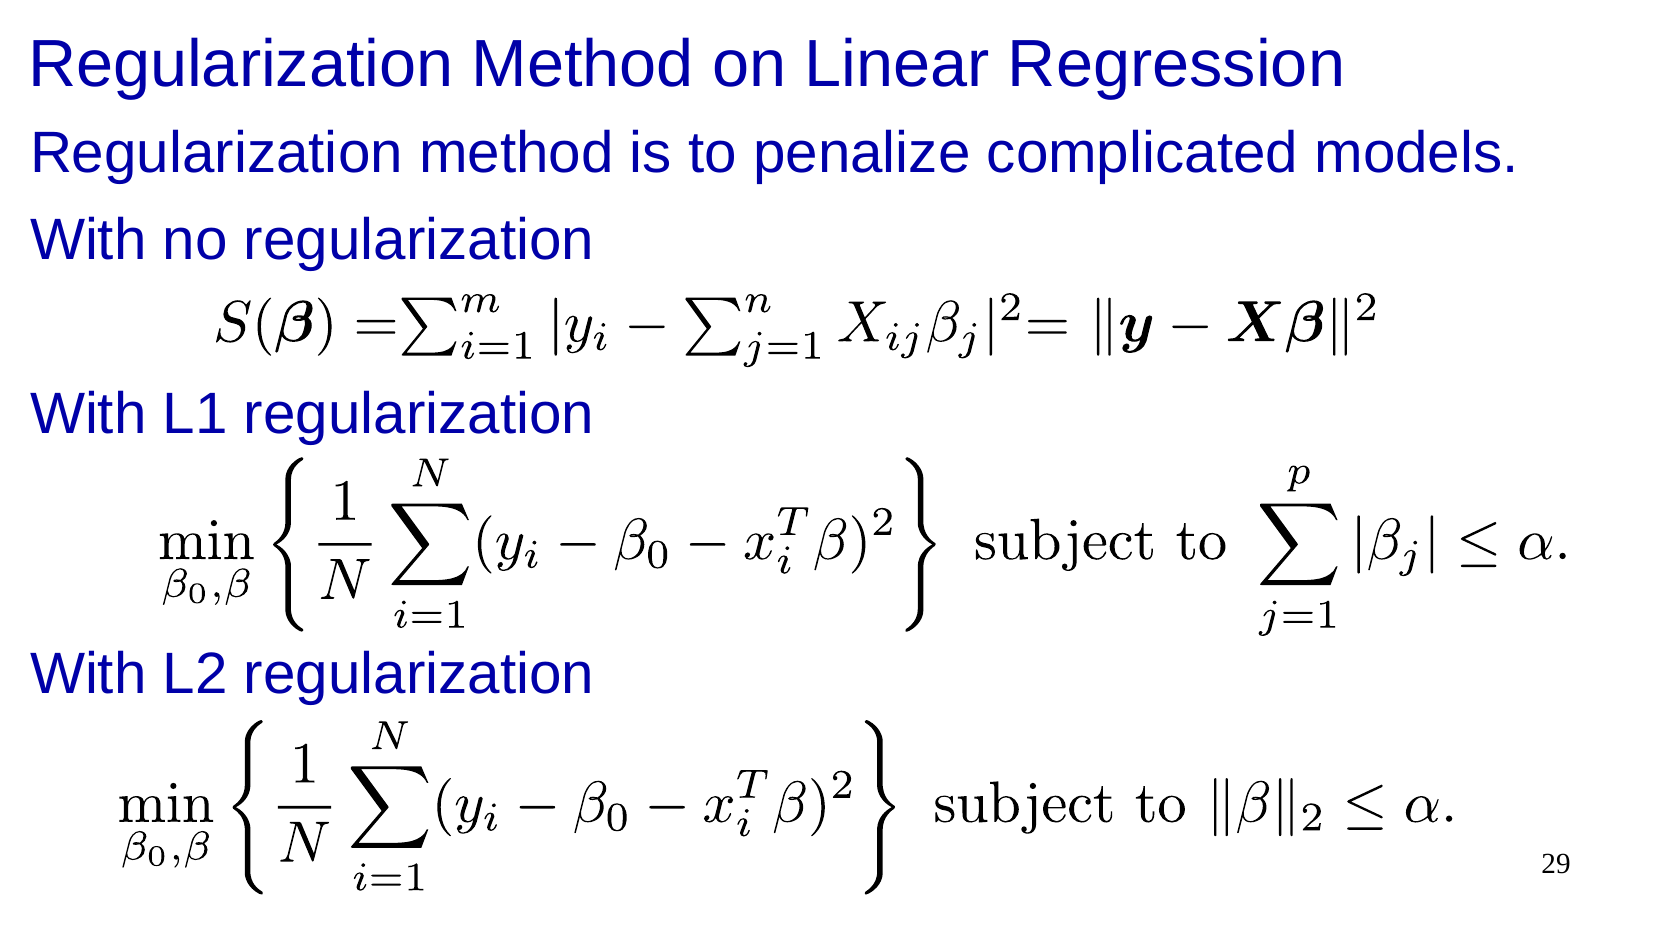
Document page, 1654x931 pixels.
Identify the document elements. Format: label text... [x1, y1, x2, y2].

text_box [117, 720, 1458, 895]
text_box [158, 457, 1571, 636]
title Regularization Method on Linear Regression [28, 21, 1626, 106]
list Regularization method is to penalize complicated models. With no regularization With L1 regularization With L2 regularization [30, 120, 1645, 916]
text_box [212, 293, 1378, 368]
